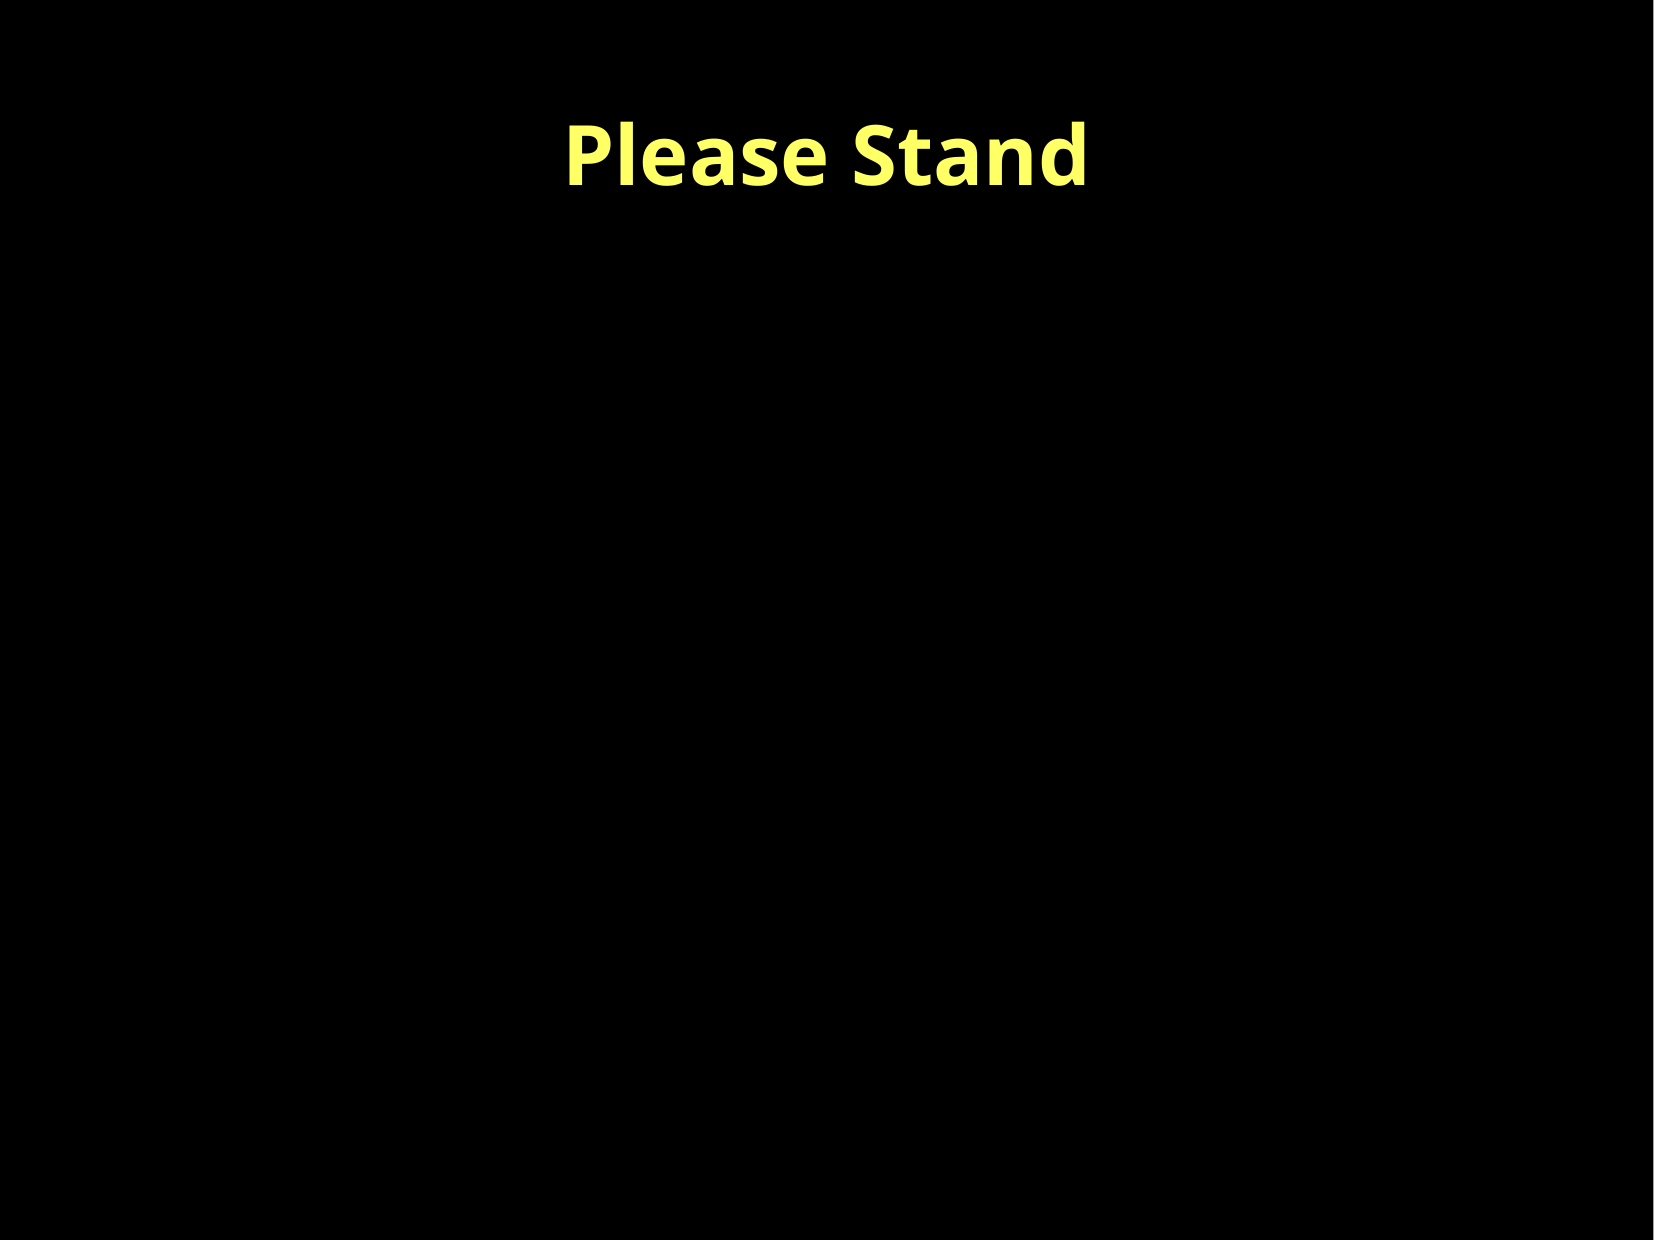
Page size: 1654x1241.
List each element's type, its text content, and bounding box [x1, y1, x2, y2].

title Please Stand [82, 49, 1571, 257]
